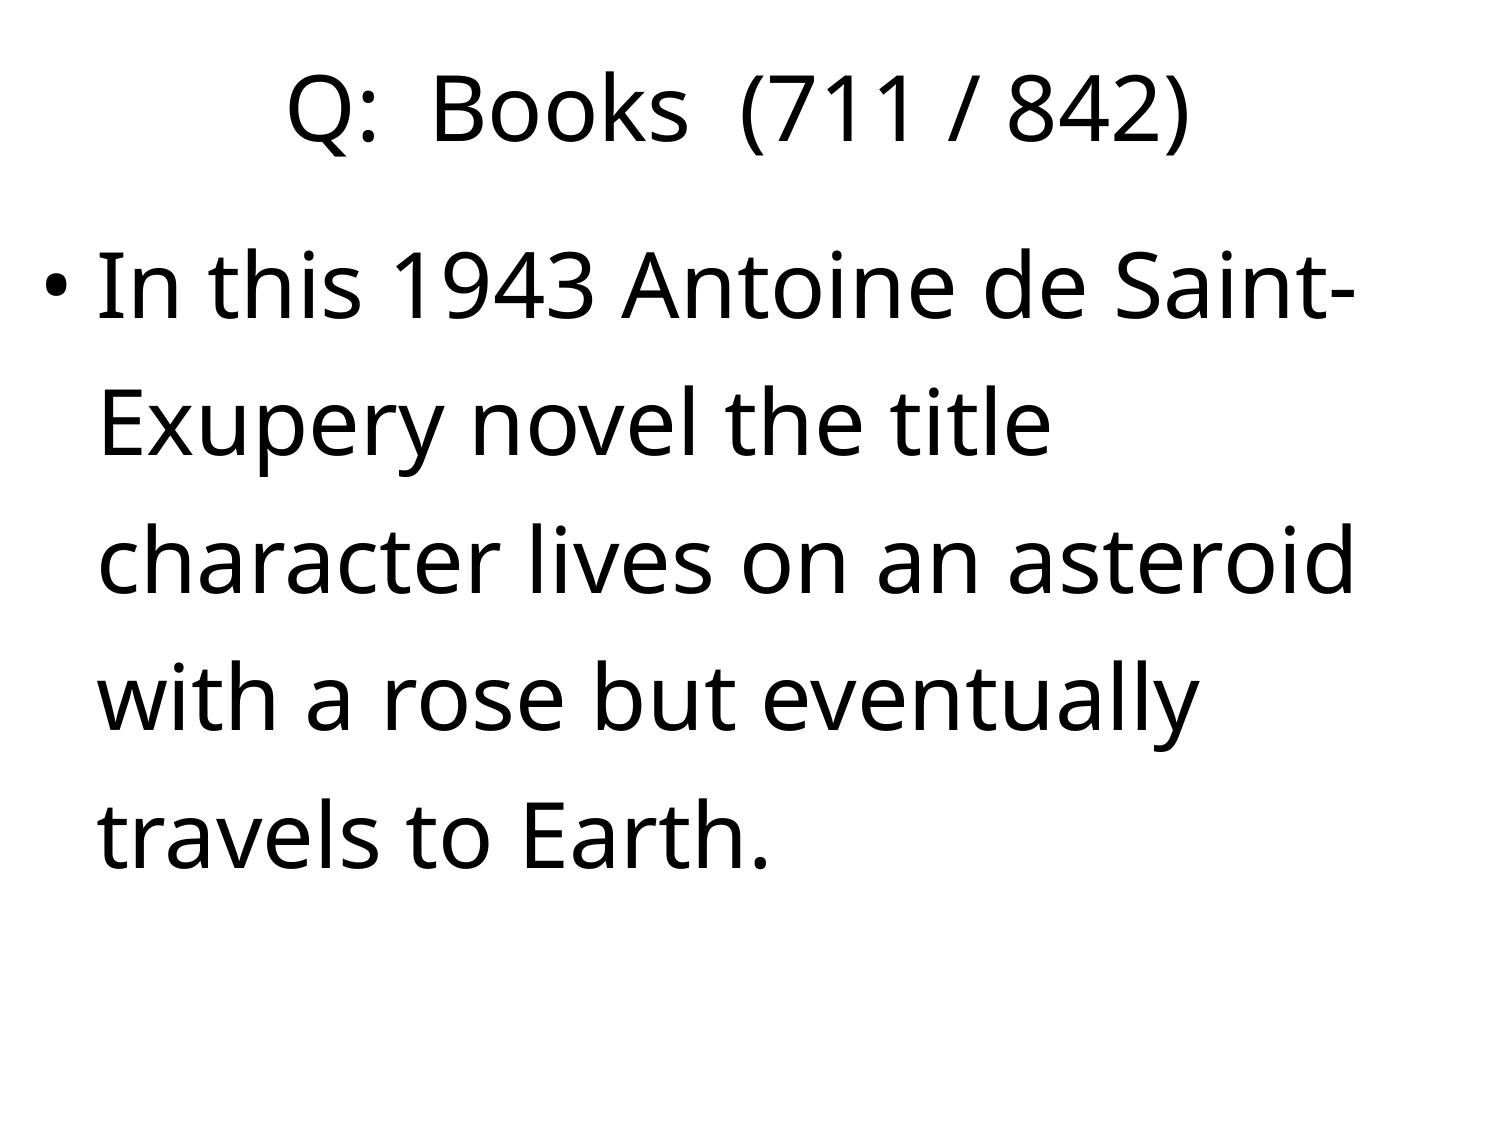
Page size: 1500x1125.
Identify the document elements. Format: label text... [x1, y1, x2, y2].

title Q: Books (711 / 842) [24, 12, 1476, 200]
list In this 1943 Antoine de Saint-Exupery novel the title character lives on an asteroid with a rose but eventually travels to Earth. [24, 200, 1476, 1101]
